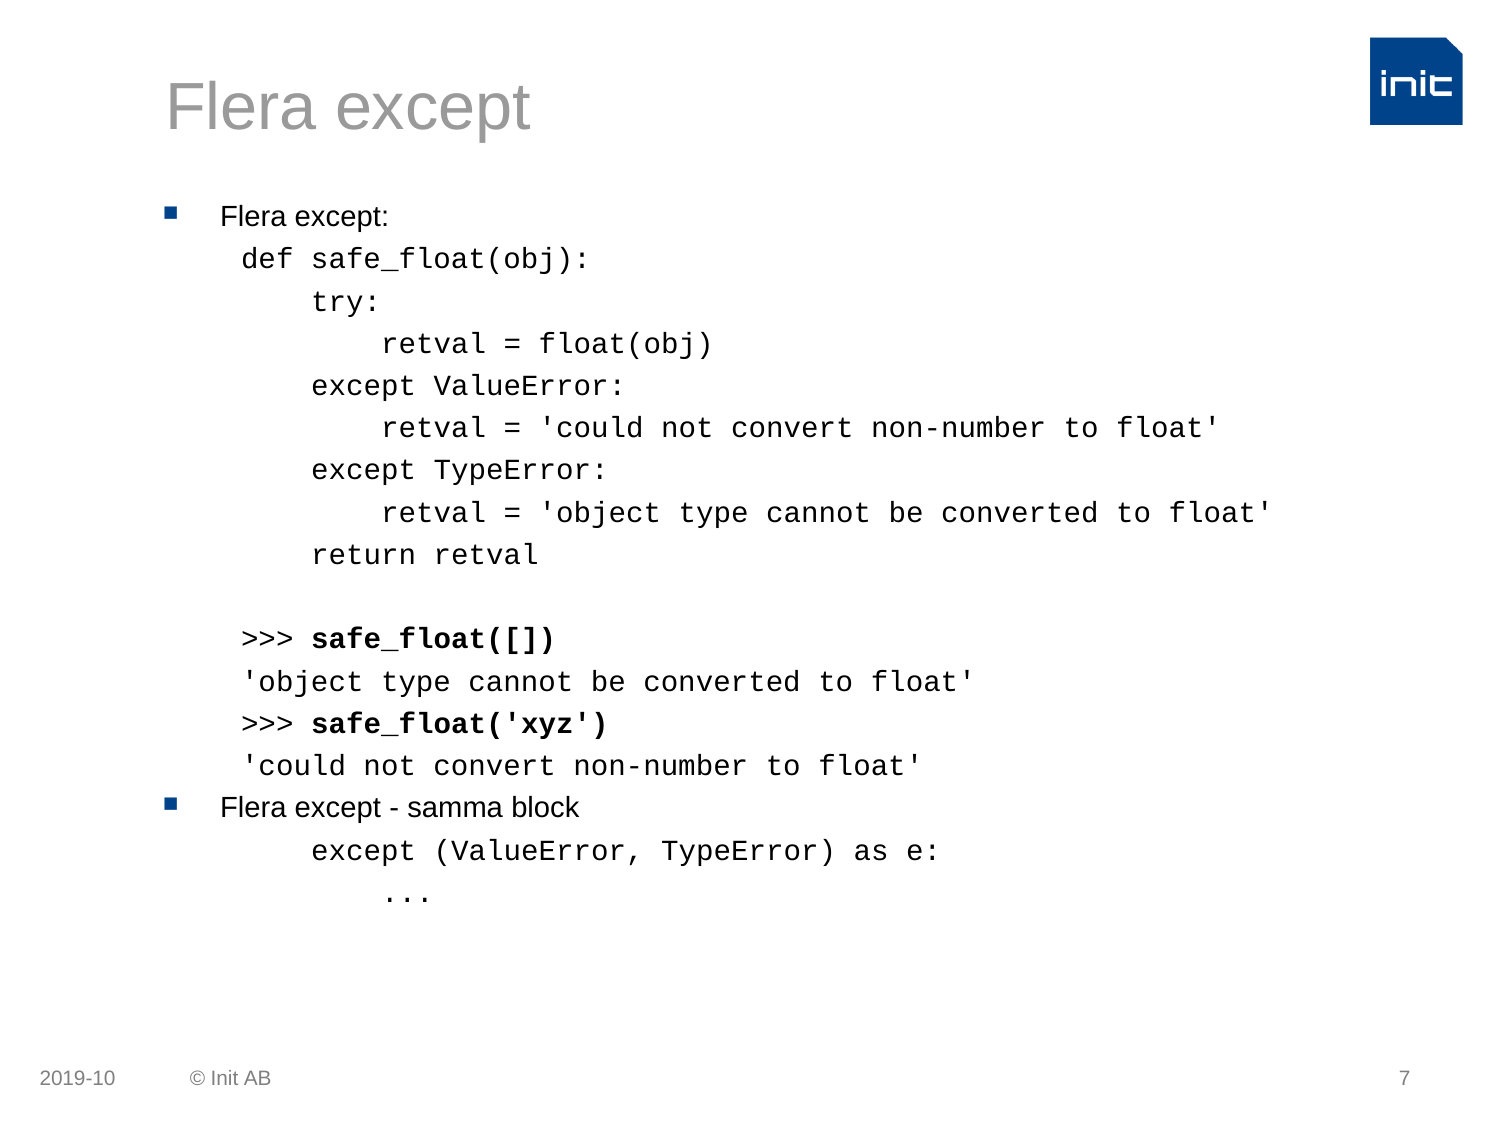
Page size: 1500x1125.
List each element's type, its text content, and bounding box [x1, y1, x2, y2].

text_box © Init AB [174, 1037, 1326, 1098]
text_box Flera except: def safe_float(obj): try: retval = float(obj) except ValueError: retval = 'could not convert non-number to float' except TypeError: retval = 'object type cannot be converted to float' return retval >>> safe_float([]) 'object type cannot be converted to float' >>> safe_float('xyz') 'could not convert non-number to float' Flera except - samma block except (ValueError, TypeError) as e: ... [150, 189, 1351, 1001]
text_box <nummer> [1350, 1037, 1426, 1098]
picture [1370, 37, 1463, 125]
text_box 2019-10 [24, 1037, 151, 1098]
text_box Flera except [150, 0, 1351, 151]
